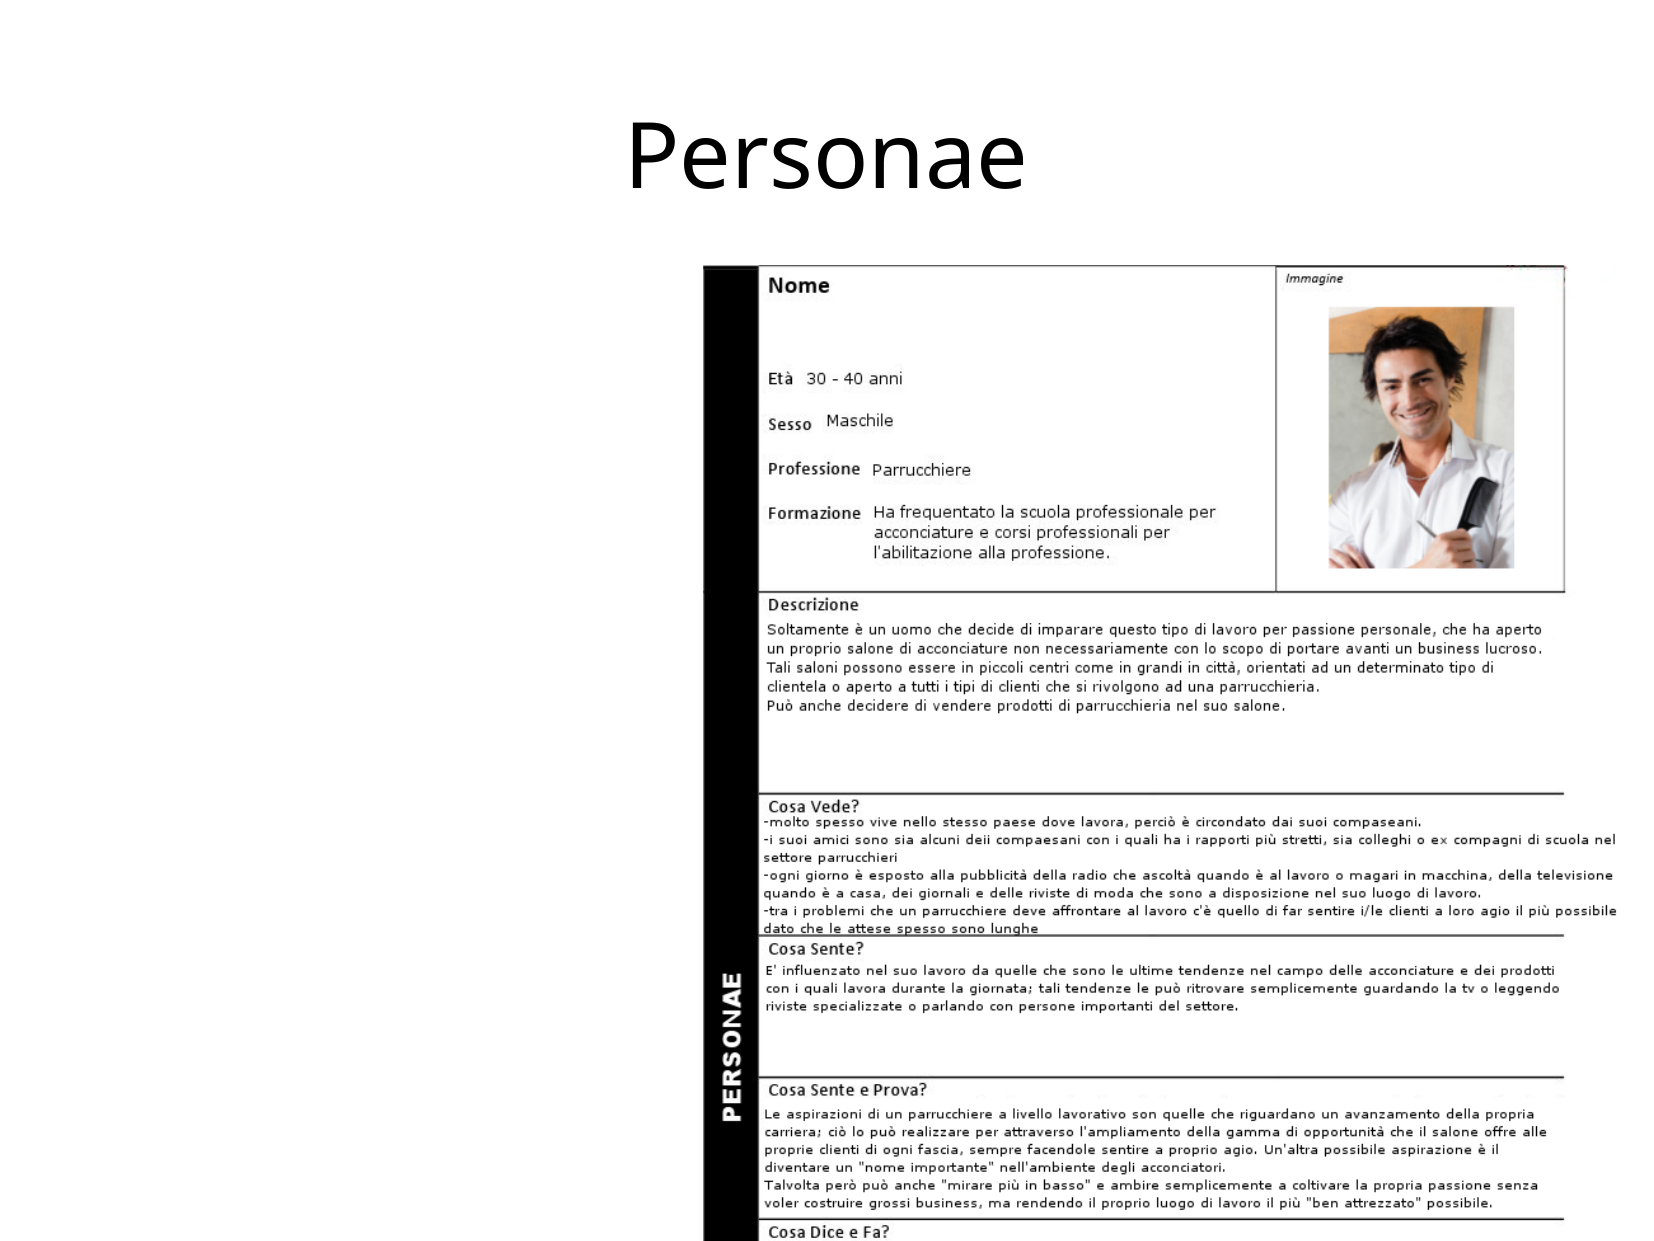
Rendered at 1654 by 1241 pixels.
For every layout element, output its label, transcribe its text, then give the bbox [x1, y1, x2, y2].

picture [702, 265, 1625, 1241]
title Personae [82, 49, 1571, 257]
